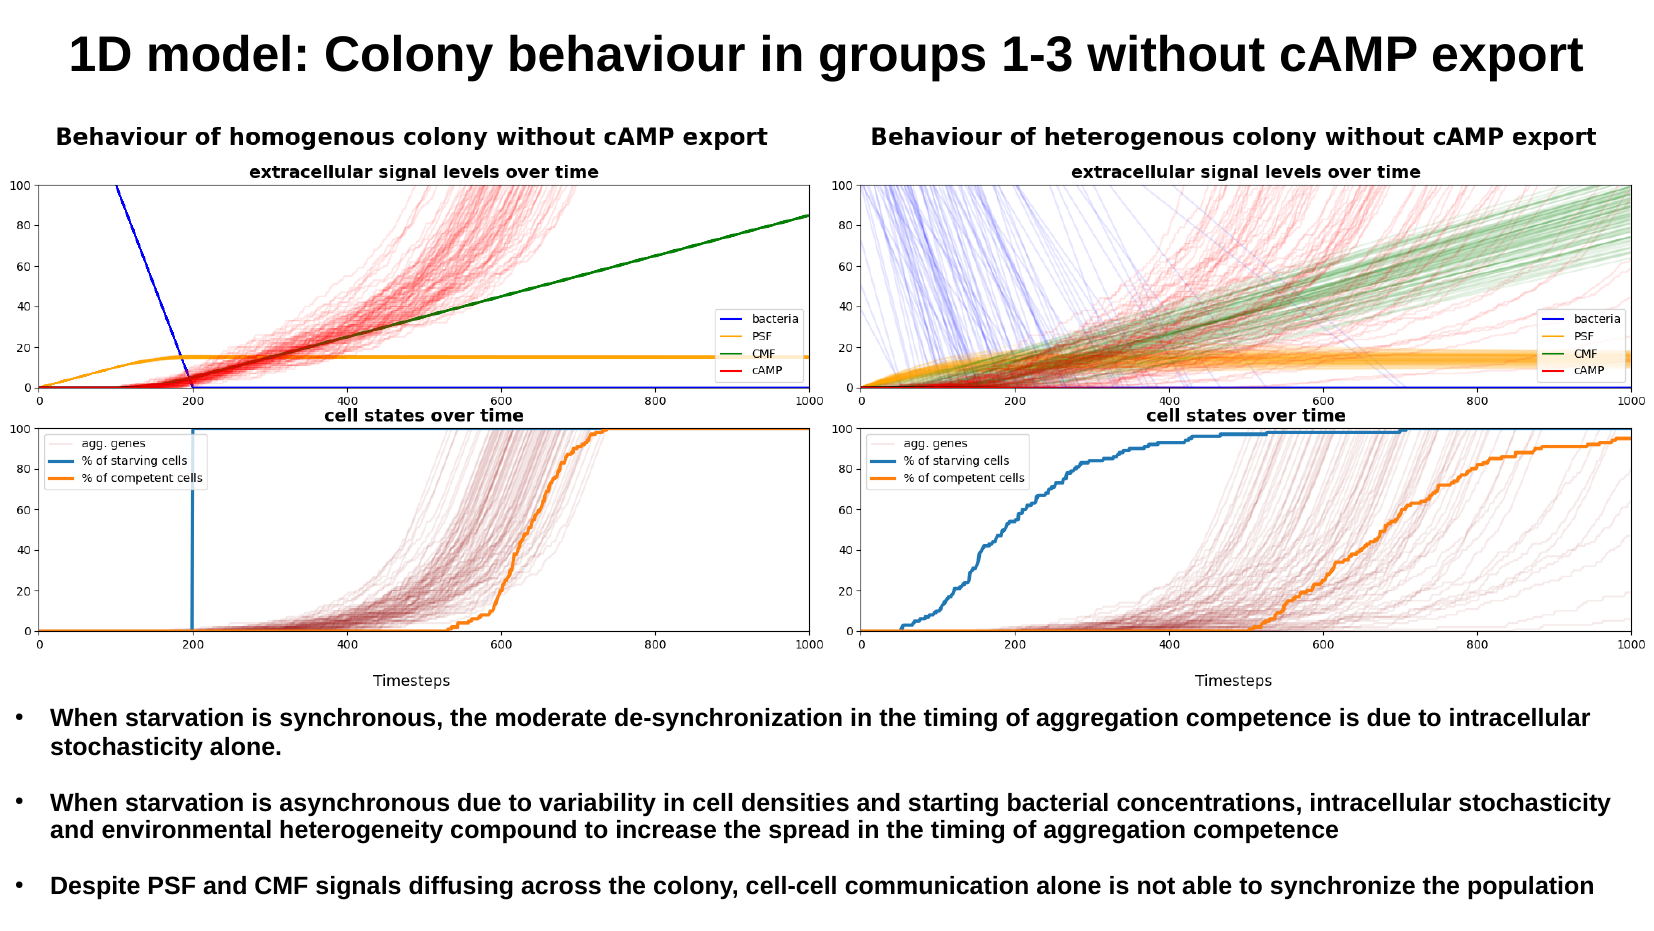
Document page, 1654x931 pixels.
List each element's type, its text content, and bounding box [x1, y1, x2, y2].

title 1D model: Colony behaviour in groups 1-3 without cAMP export [23, 0, 1630, 132]
text_box When starvation is synchronous, the moderate de-synchronization in the timing of aggregation competence is due to intracellular stochasticity alone. When starvation is asynchronous due to variability in cell densities and starting bacterial concentrations, intracellular stochasticity and environmental heterogeneity compound to increase the spread in the timing of aggregation competence Despite PSF and CMF signals diffusing across the colony, cell-cell communication alone is not able to synchronize the population [0, 696, 1654, 931]
picture [0, 118, 1654, 696]
